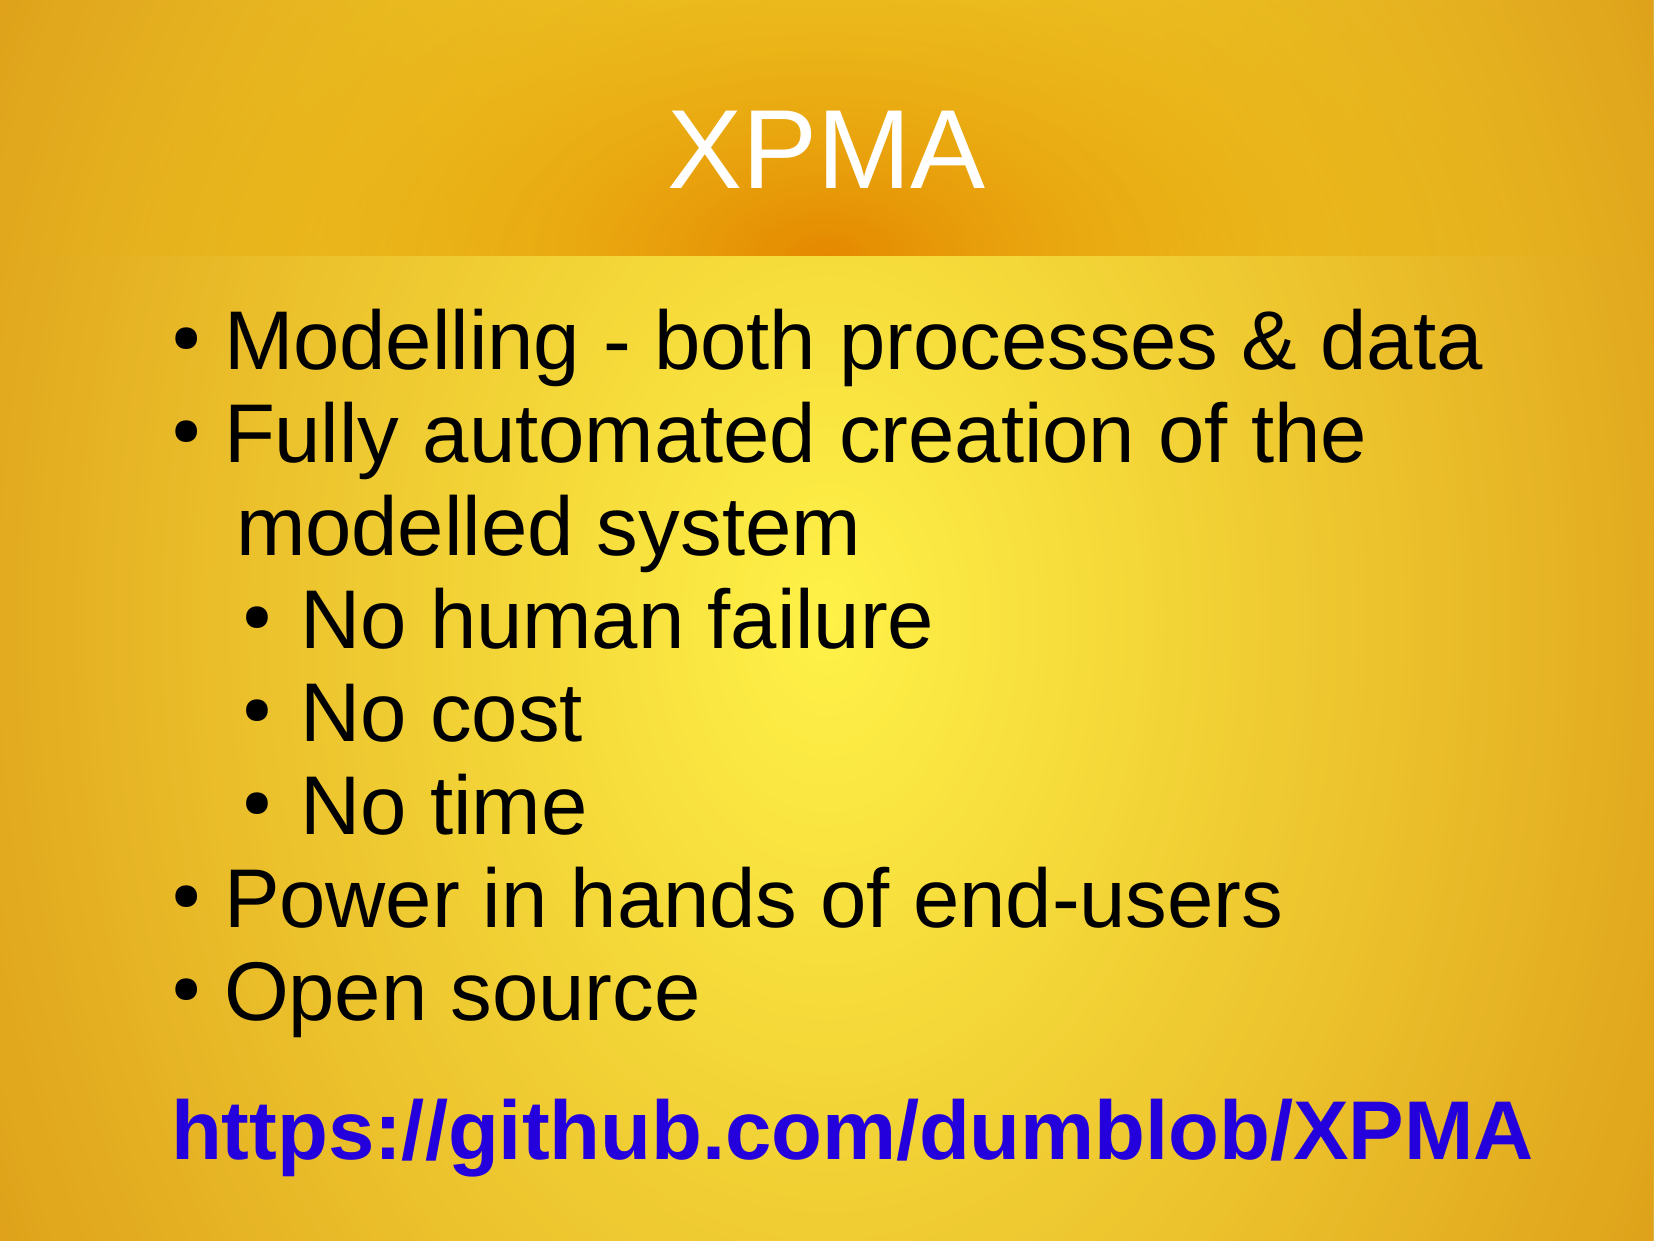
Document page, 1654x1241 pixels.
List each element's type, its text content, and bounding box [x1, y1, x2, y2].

subtitle Modelling - both processes & data Fully automated creation of the modelled system No human failure No cost No time Power in hands of end-users Open source https://github.com/dumblob/XPMA [171, 293, 1654, 1178]
title XPMA [82, 47, 1571, 252]
